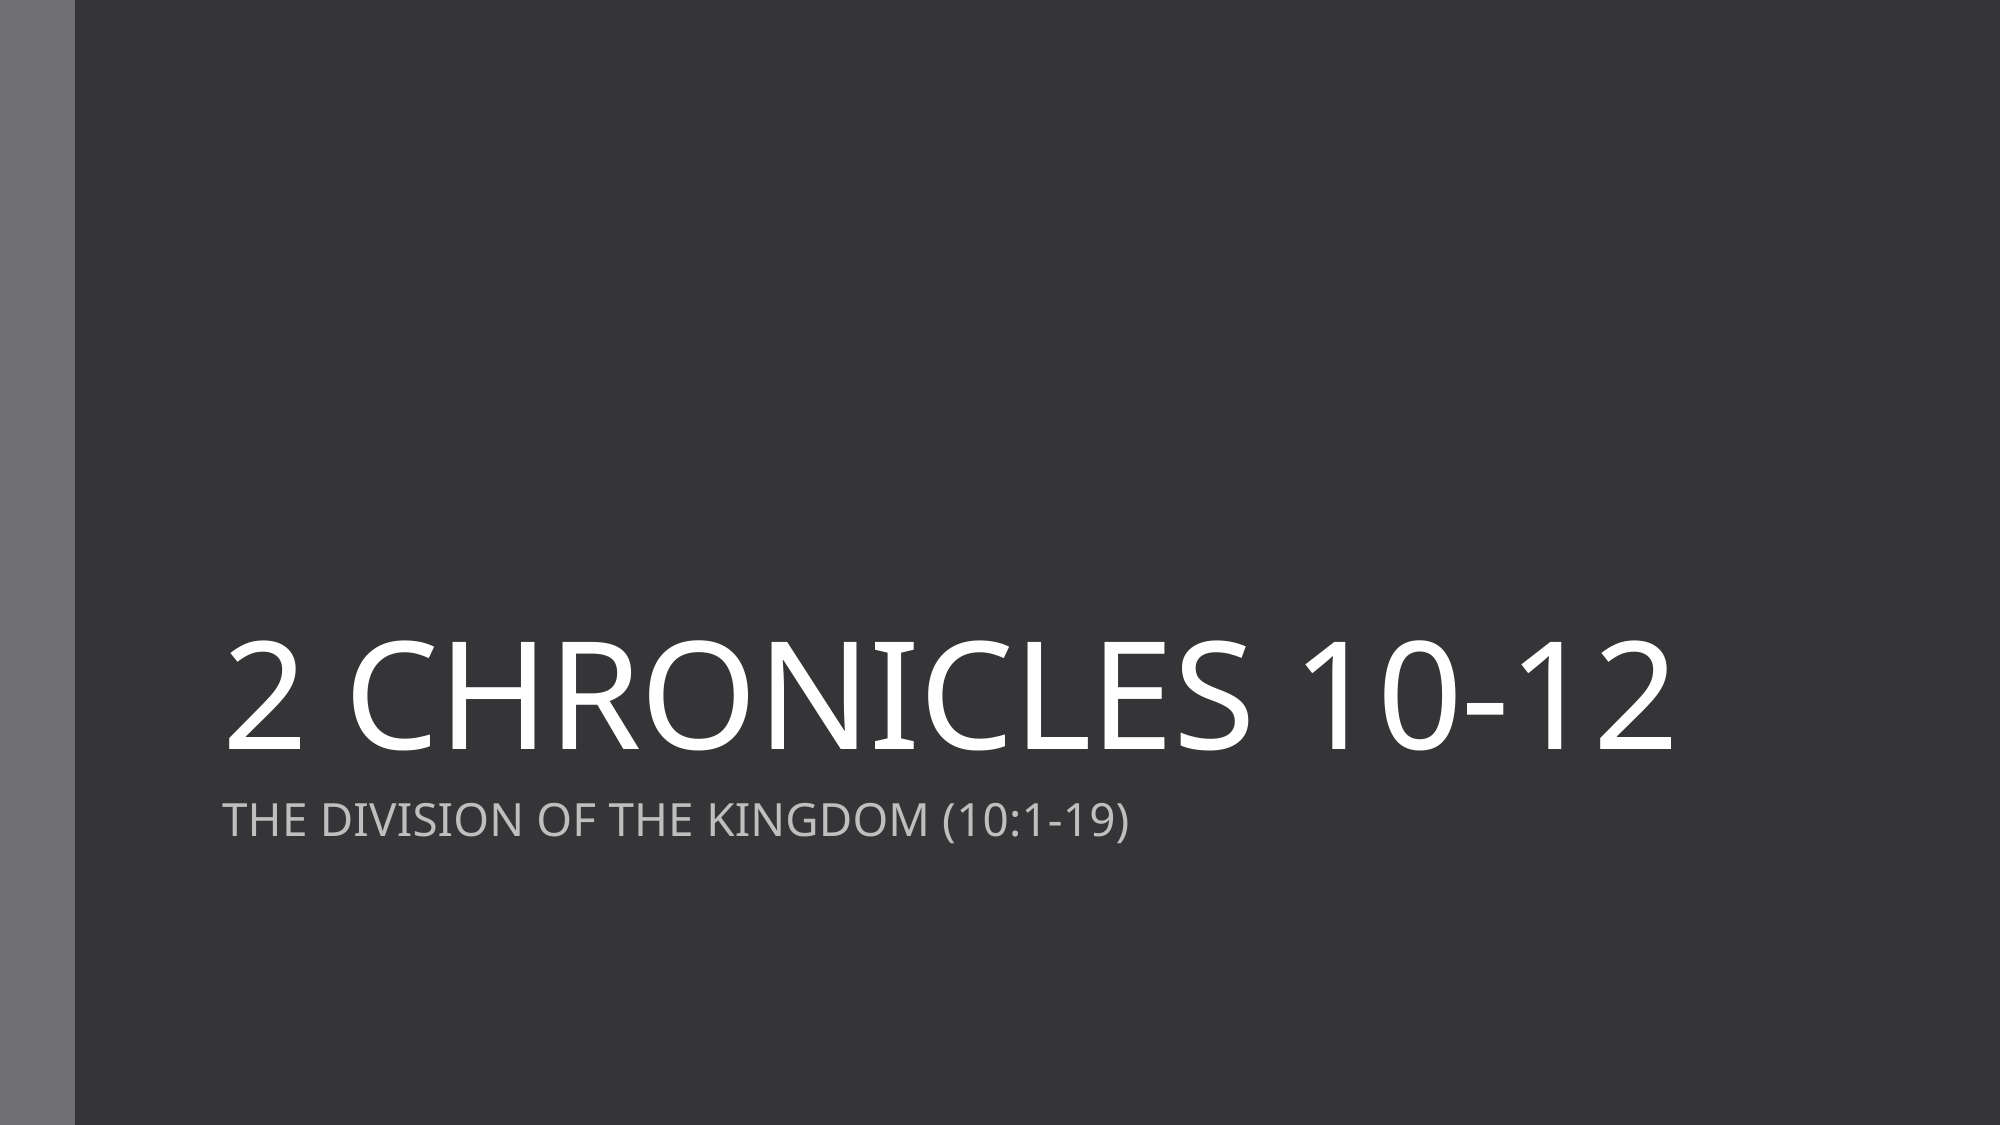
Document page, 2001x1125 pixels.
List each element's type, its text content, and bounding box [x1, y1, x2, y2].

subtitle THE DIVISION OF THE KINGDOM (10:1-19) [206, 787, 1752, 1066]
title 2 CHRONICLES 10-12 [206, 124, 1752, 787]
